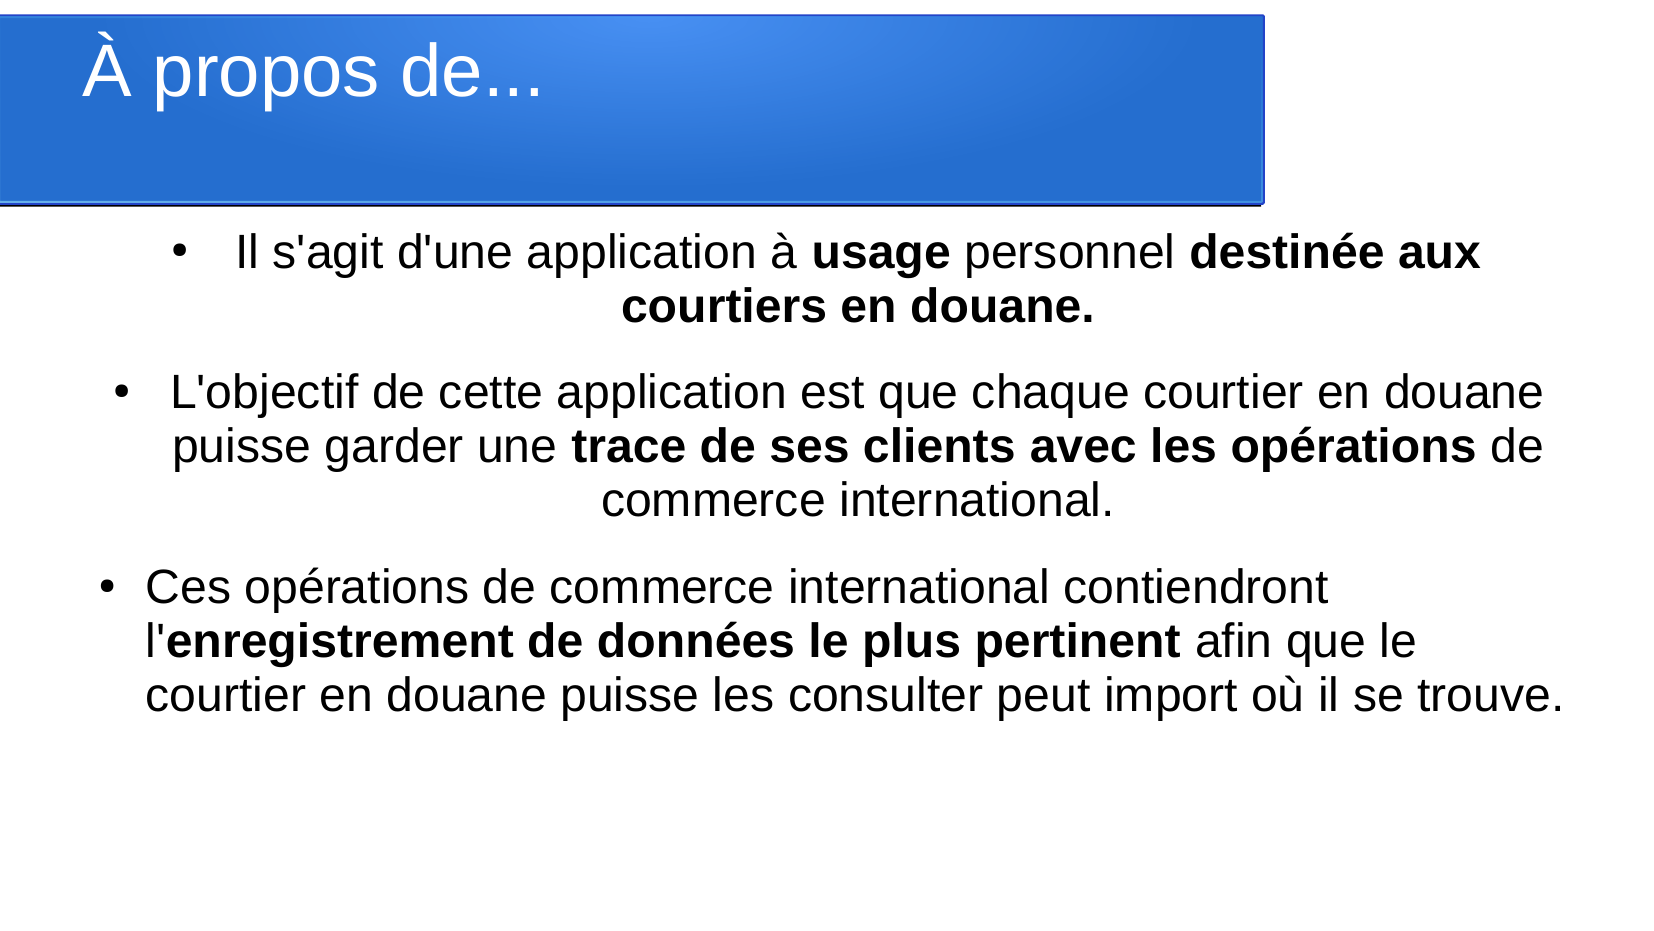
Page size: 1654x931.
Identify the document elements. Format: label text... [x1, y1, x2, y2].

list Il s'agit d'une application à usage personnel destinée aux courtiers en douane. L'objectif de cette application est que chaque courtier en douane puisse garder une trace de ses clients avec les opérations de commerce international. Ces opérations de commerce international contiendront l'enregistrement de données le plus pertinent afin que le courtier en douane puisse les consulter peut import où il se trouve. [82, 224, 1571, 764]
title À propos de... [82, 29, 1235, 196]
